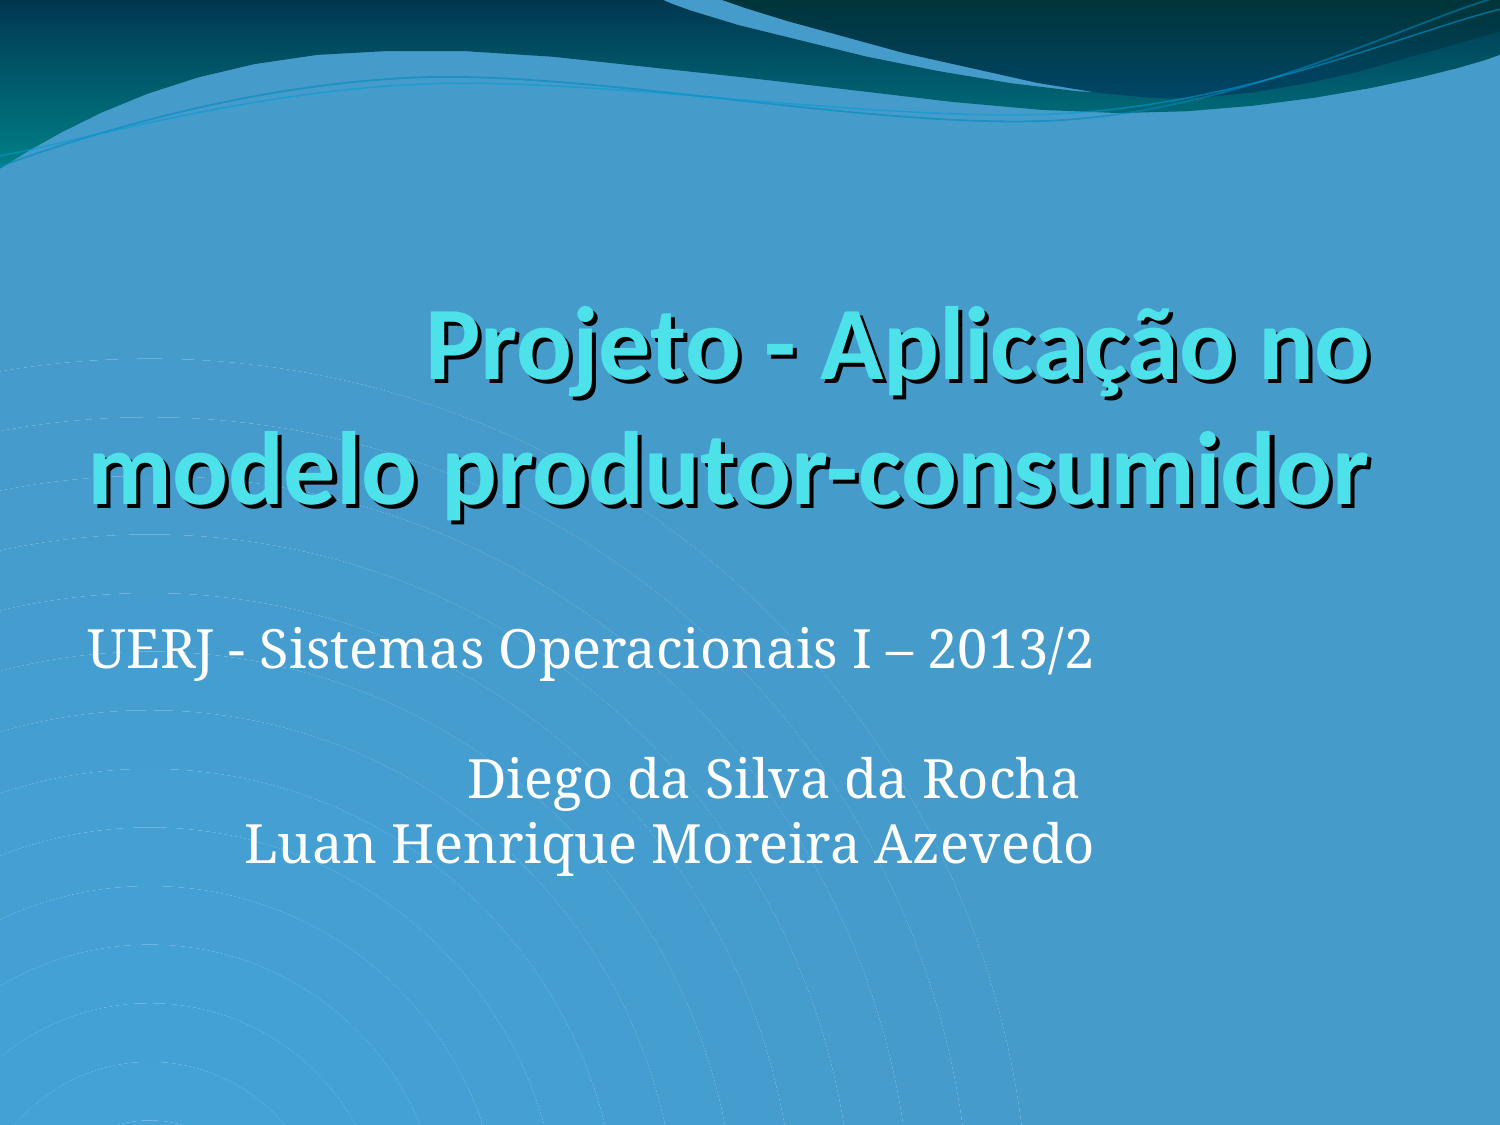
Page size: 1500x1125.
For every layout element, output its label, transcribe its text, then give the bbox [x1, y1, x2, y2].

picture [635, 90, 669, 94]
picture [65, 138, 80, 143]
picture [113, 125, 133, 131]
title Projeto - Aplicação no modelo produtor-consumidor [87, 224, 1376, 526]
subtitle UERJ - Sistemas Operacionais I – 2013/2 Diego da Silva da Rocha Luan Henrique Moreira Azevedo [87, 529, 1377, 818]
